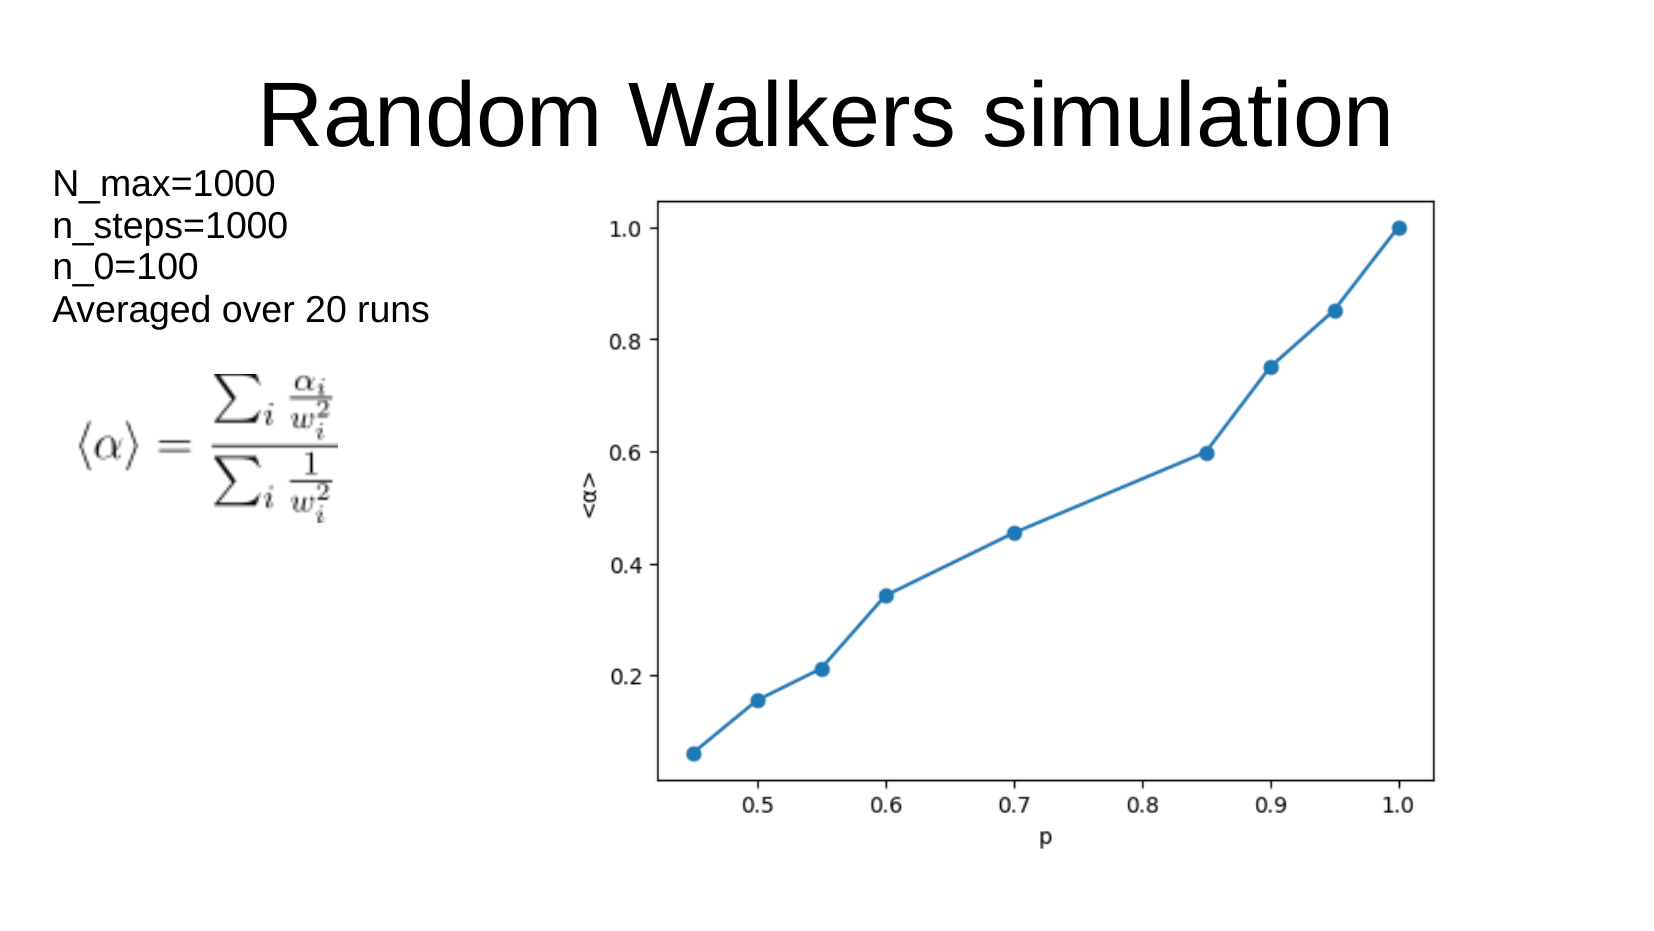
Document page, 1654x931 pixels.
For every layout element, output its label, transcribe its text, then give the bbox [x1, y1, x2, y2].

title Random Walkers simulation [82, 37, 1571, 193]
picture [562, 187, 1449, 863]
picture [75, 374, 338, 523]
text_box N_max=1000 n_steps=1000 n_0=100 Averaged over 20 runs [37, 154, 488, 338]
